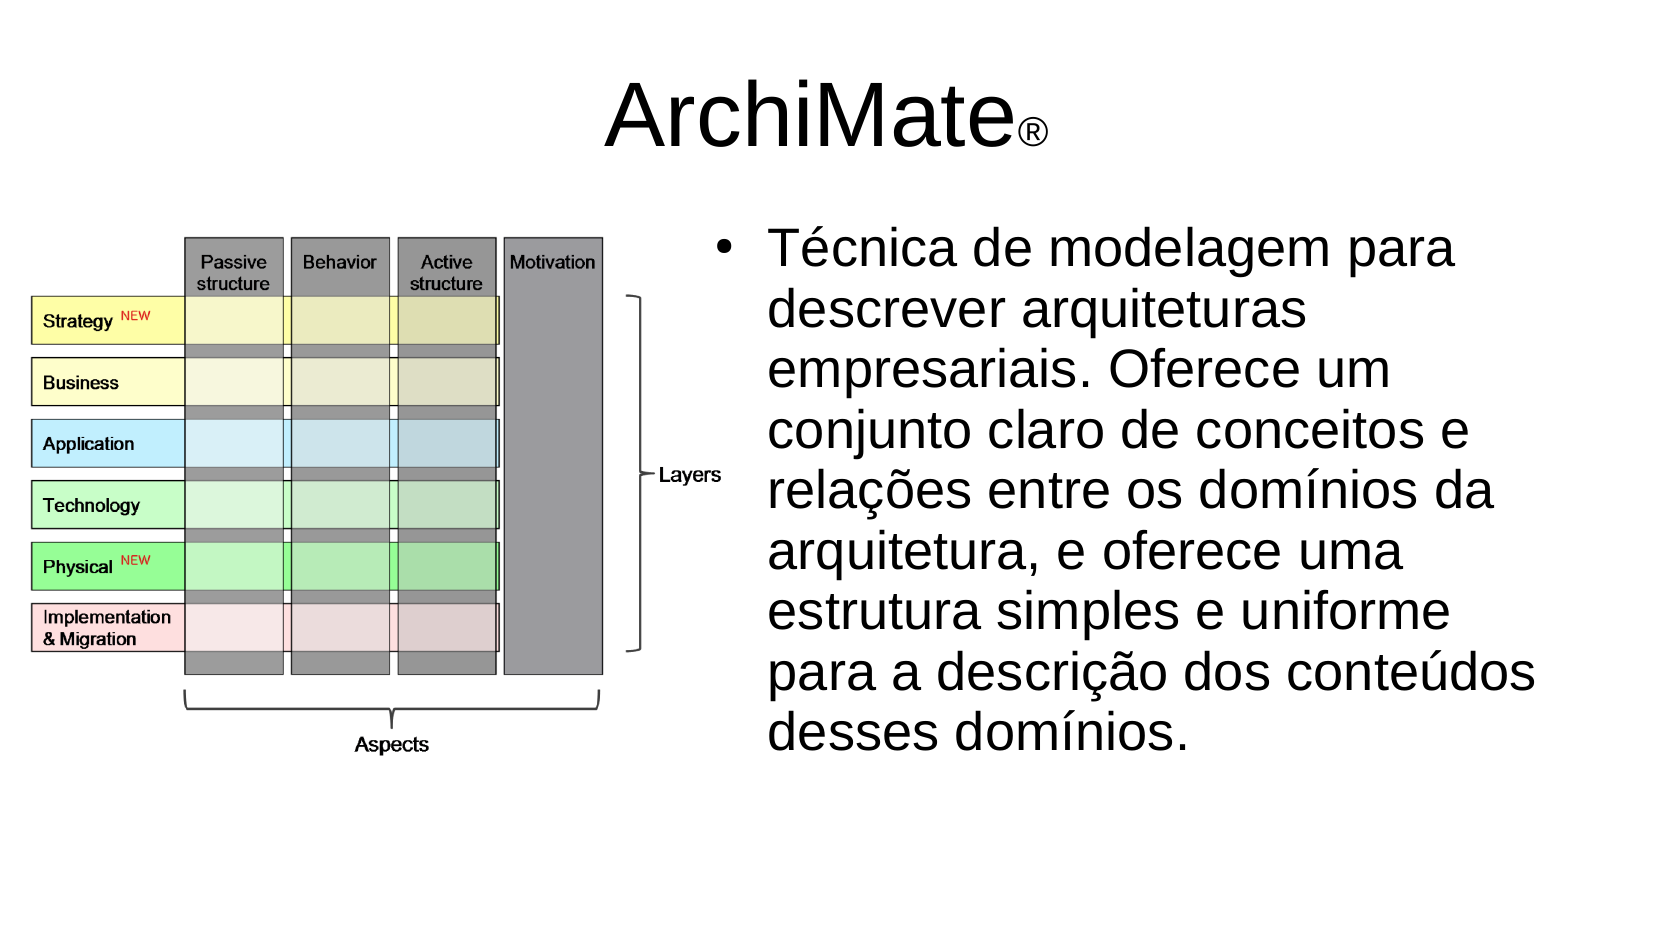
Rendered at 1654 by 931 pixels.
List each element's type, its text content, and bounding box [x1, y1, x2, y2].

picture [30, 236, 733, 756]
title ArchiMate® [82, 37, 1571, 193]
list Técnica de modelagem para descrever arquiteturas empresariais. Oferece um conjunto claro de conceitos e relações entre os domínios da arquitetura, e oferece uma estrutura simples e uniforme para a descrição dos conteúdos desses domínios. [696, 217, 1571, 875]
